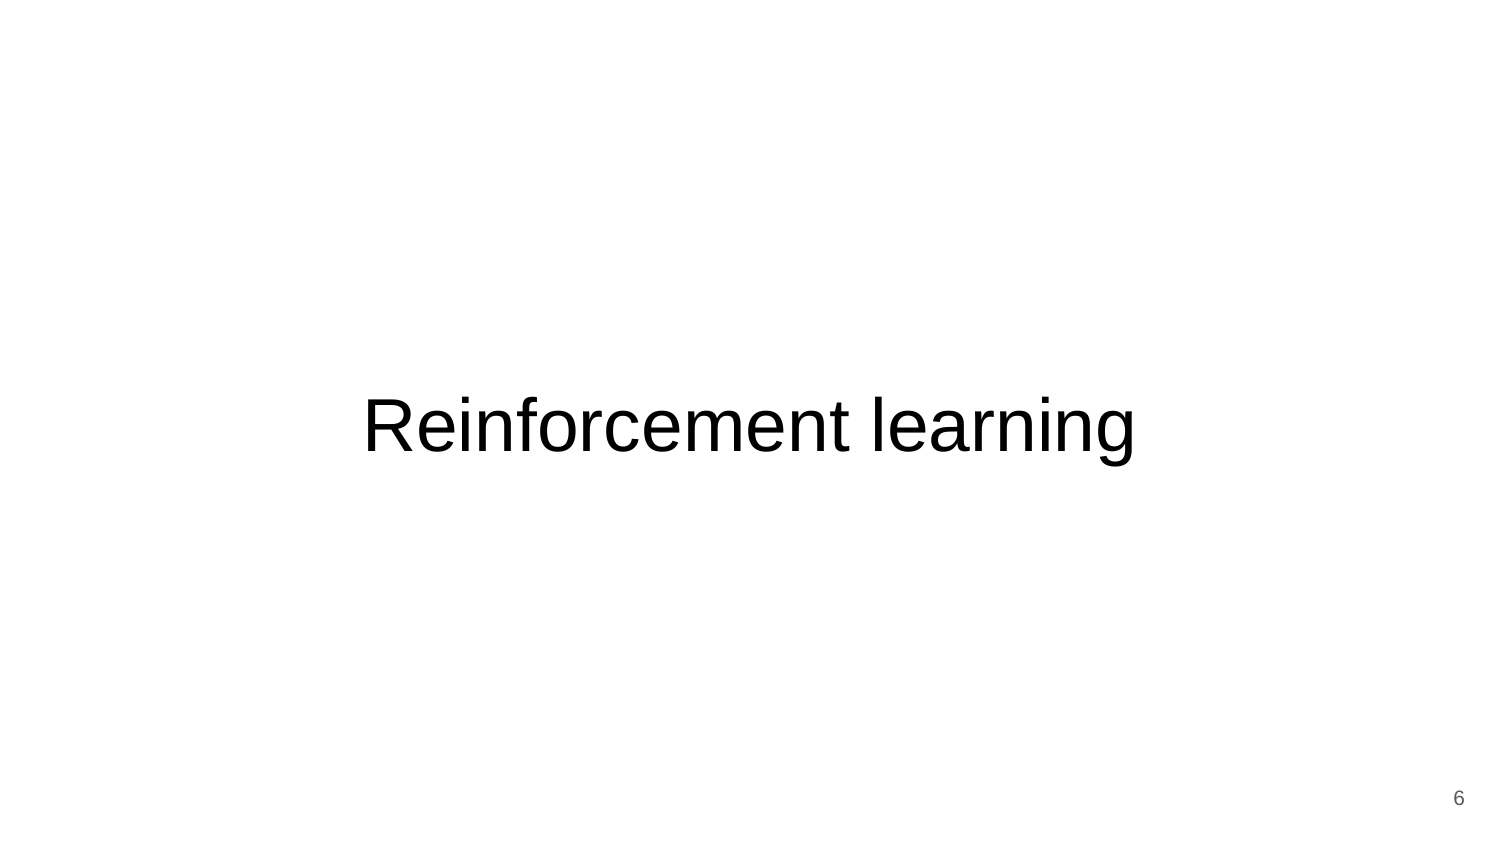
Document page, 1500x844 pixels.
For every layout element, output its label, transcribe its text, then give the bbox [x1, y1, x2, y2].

title Reinforcement learning [51, 352, 1449, 491]
slide_number <number> [1389, 764, 1480, 830]
